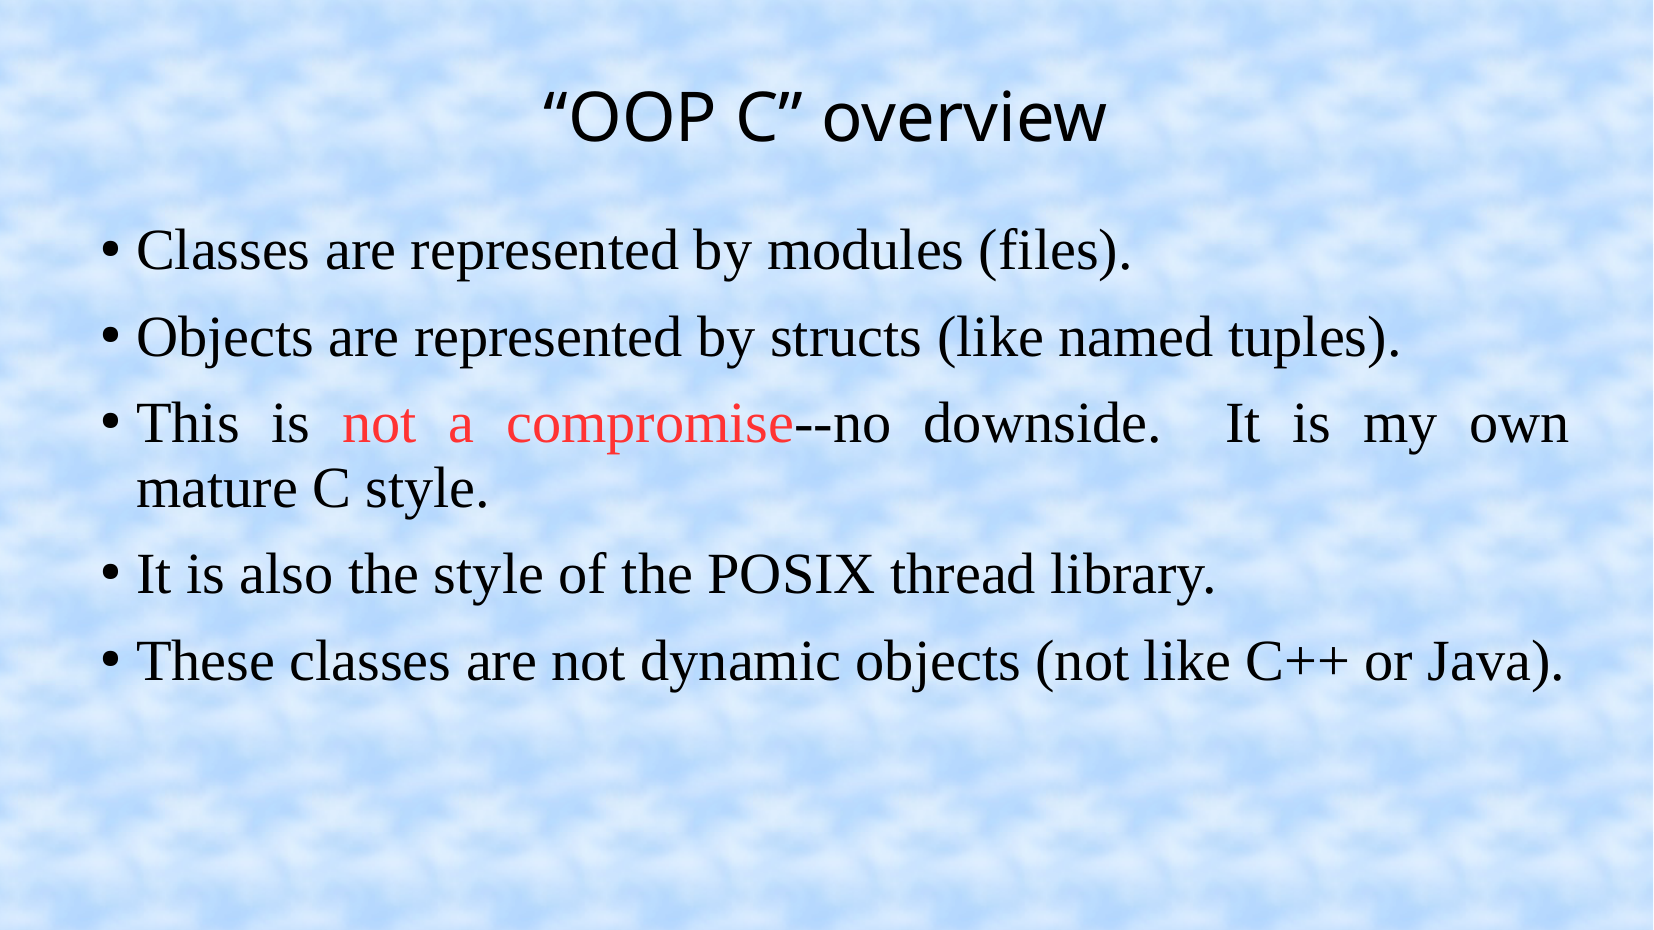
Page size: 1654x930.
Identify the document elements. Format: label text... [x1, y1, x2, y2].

list Classes are represented by modules (files). Objects are represented by structs (like named tuples). This is not a compromise--no downside. It is my own mature C style. It is also the style of the POSIX thread library. These classes are not dynamic objects (not like C++ or Java). [82, 217, 1571, 841]
title “OOP C” overview [82, 36, 1571, 193]
picture [0, 0, 1654, 930]
